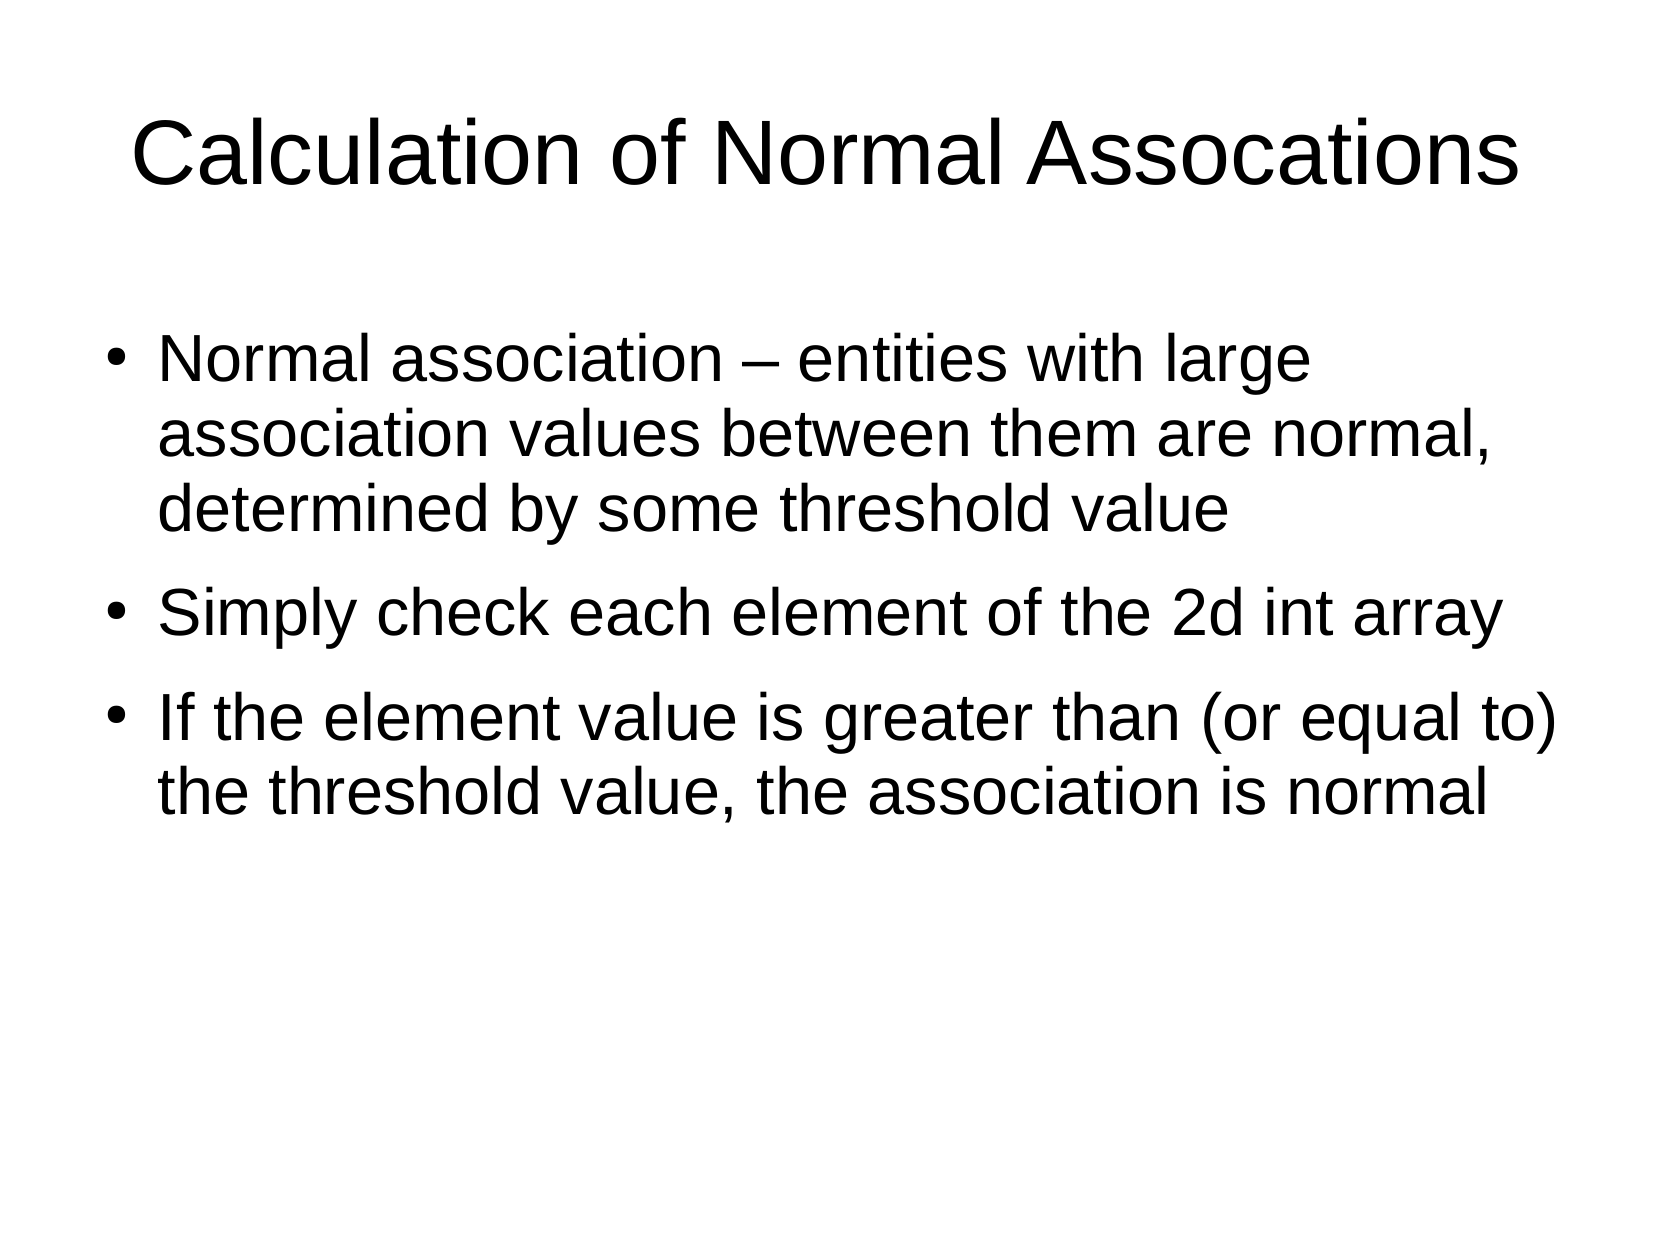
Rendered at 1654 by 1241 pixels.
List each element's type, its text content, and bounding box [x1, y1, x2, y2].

list Normal association – entities with large association values between them are normal, determined by some threshold value Simply check each element of the 2d int array If the element value is greater than (or equal to) the threshold value, the association is normal [86, 321, 1576, 1126]
title Calculation of Normal Assocations [82, 56, 1571, 250]
